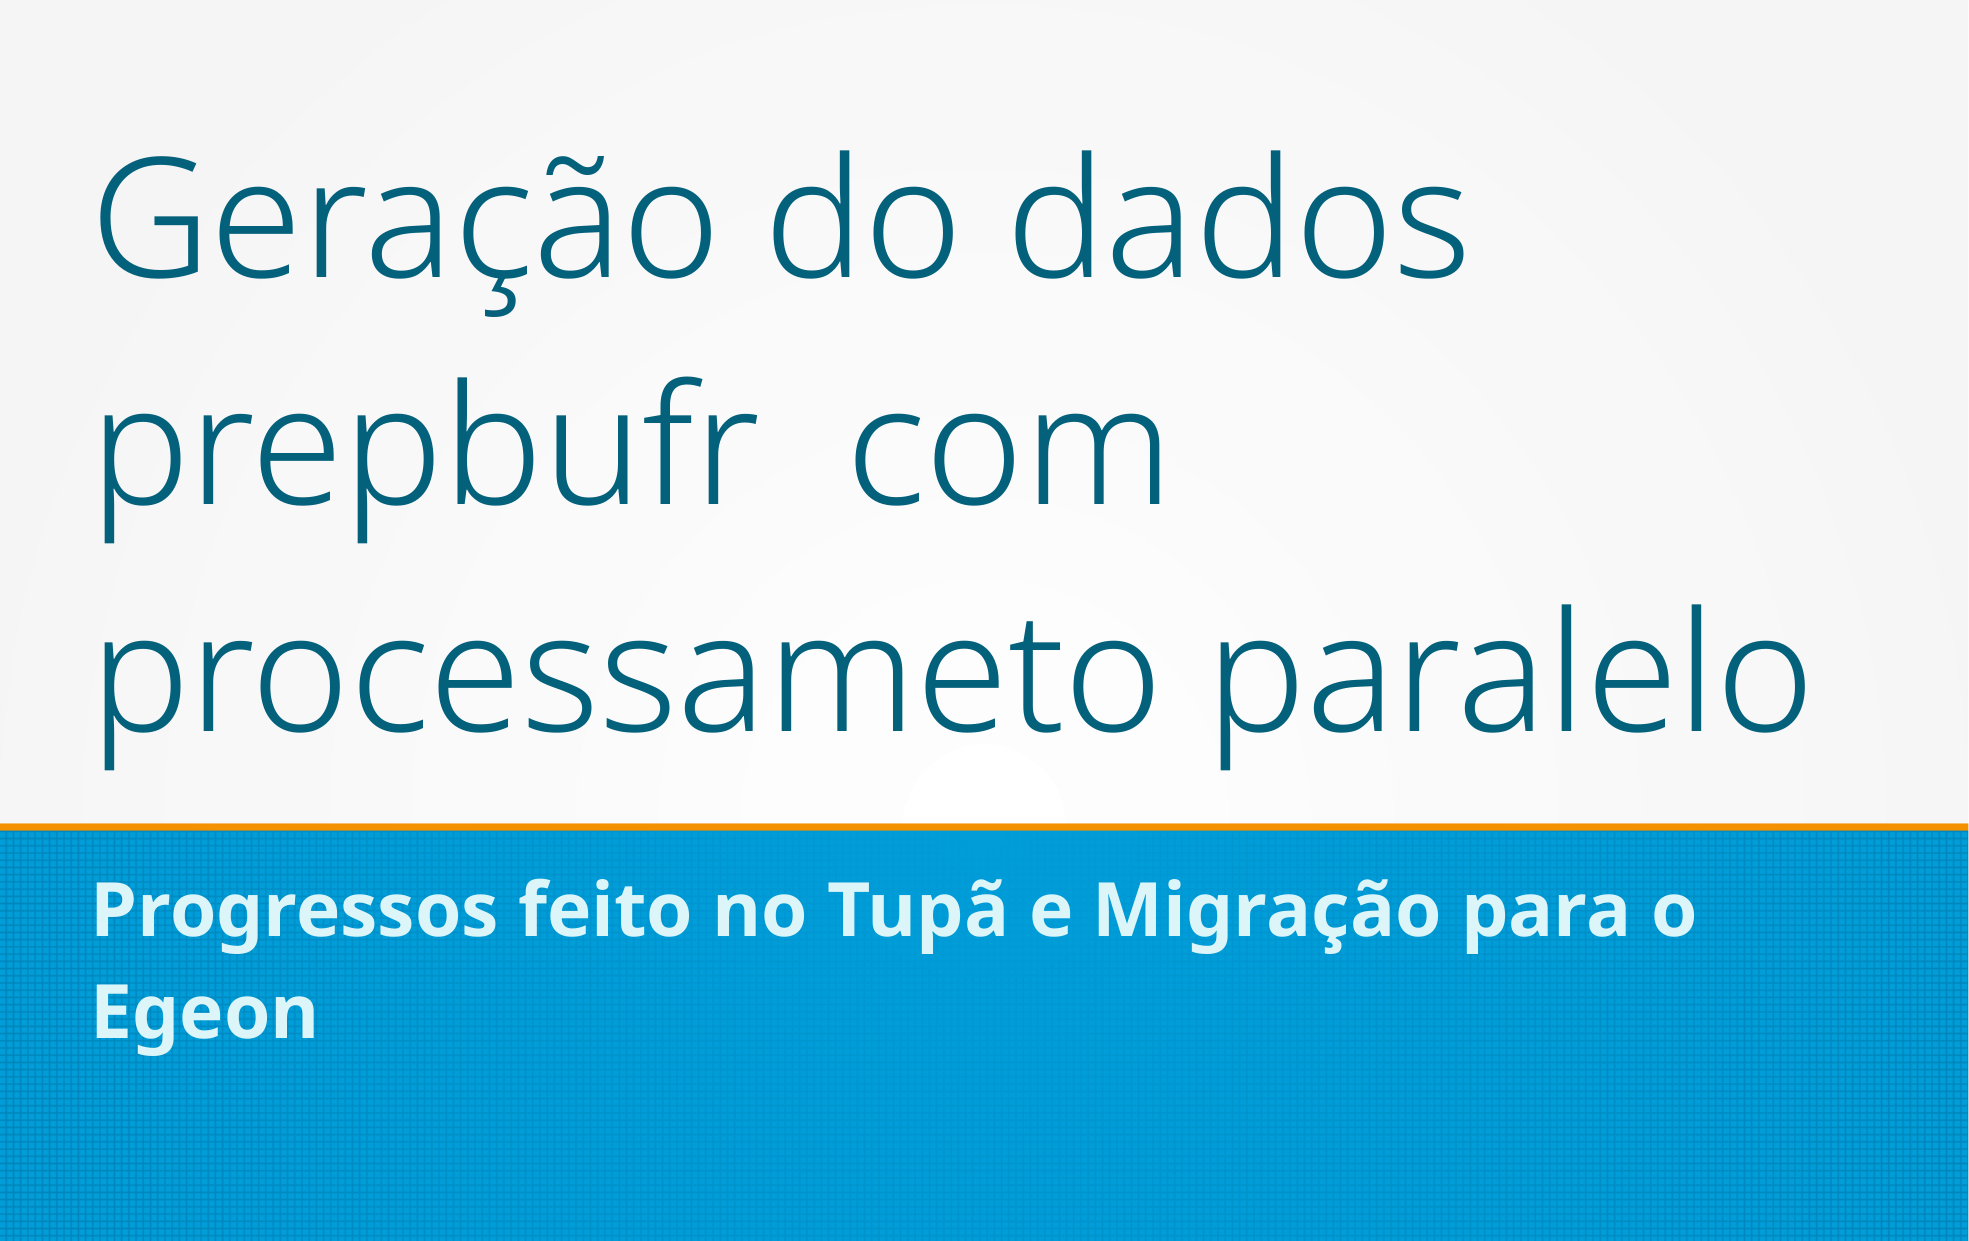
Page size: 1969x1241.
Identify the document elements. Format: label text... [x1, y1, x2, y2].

picture [0, 0, 1969, 830]
subtitle Progressos feito no Tupã e Migração para o Egeon [90, 855, 1861, 1111]
title Geração do dados prepbufr com processameto paralelo [90, 49, 1862, 781]
